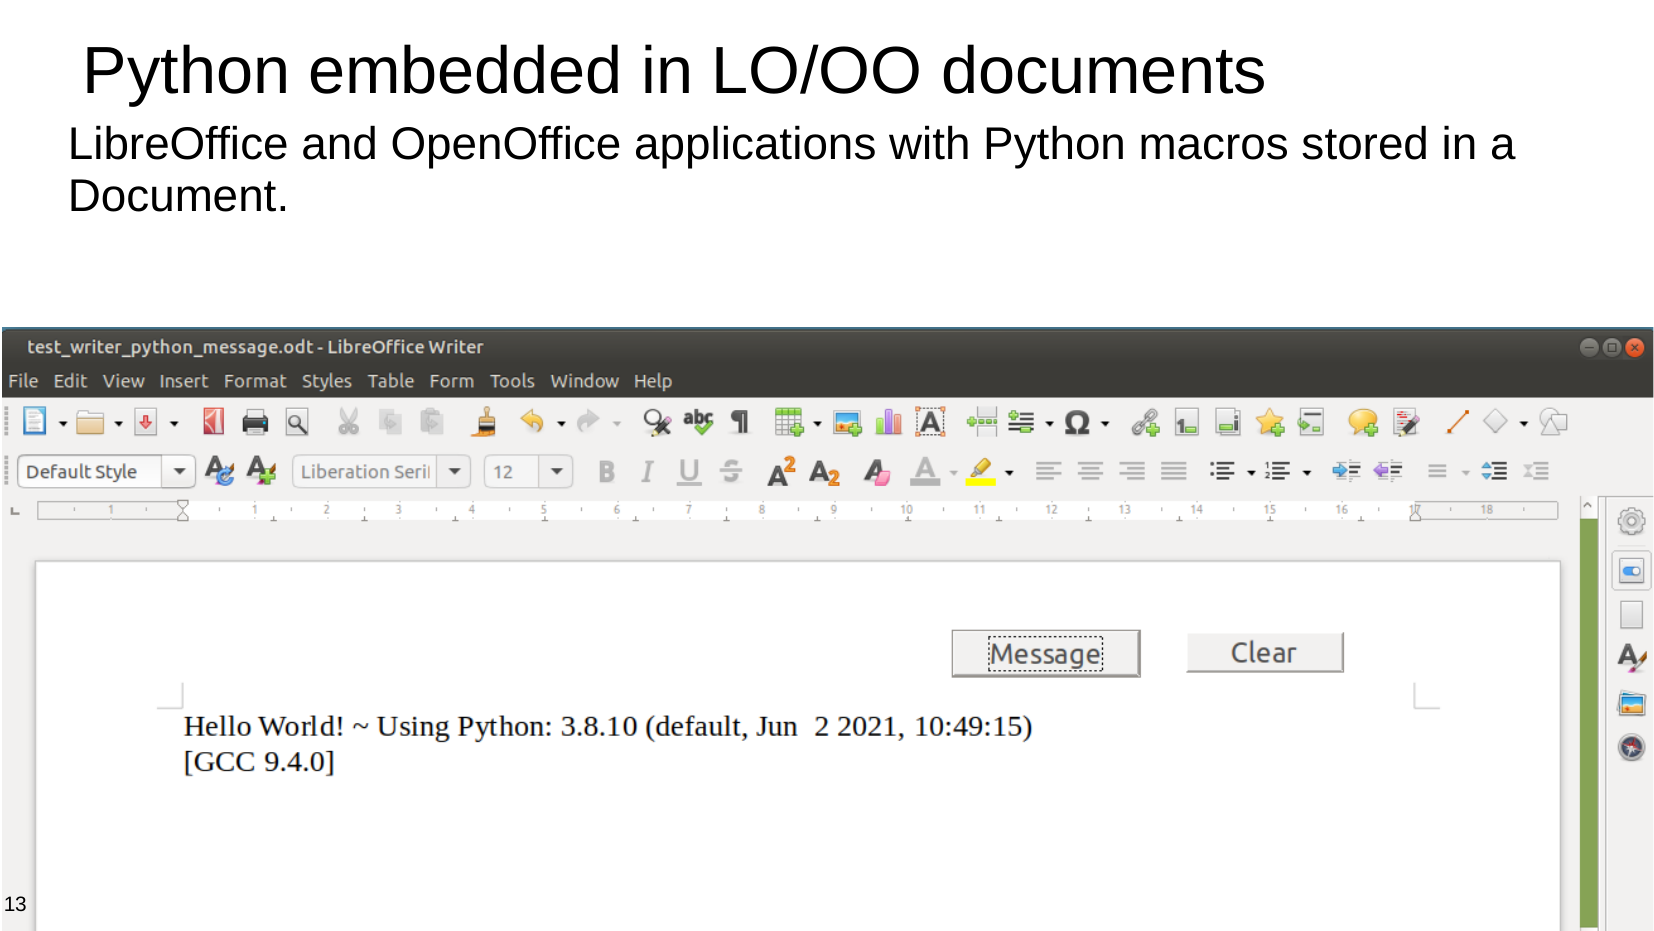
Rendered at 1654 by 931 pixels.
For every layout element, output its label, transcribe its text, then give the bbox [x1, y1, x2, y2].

text_box <number> [0, 885, 113, 924]
title Python embedded in LO/OO documents [82, 32, 1571, 108]
subtitle LibreOffice and OpenOffice applications with Python macros stored in a Document. [67, 118, 1557, 273]
picture [2, 327, 1654, 931]
